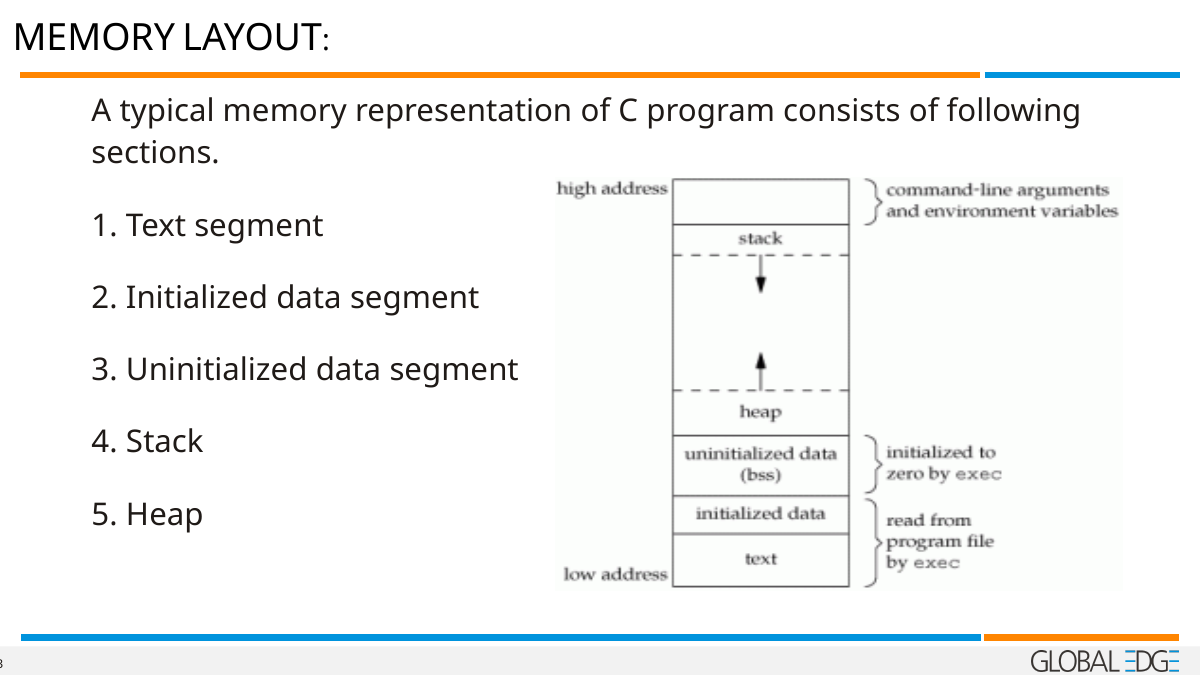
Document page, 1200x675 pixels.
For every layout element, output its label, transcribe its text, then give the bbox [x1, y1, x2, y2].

picture [555, 177, 1123, 591]
list A typical memory representation of C program consists of following sections. 1. Text segment 2. Initialized data segment 3. Uninitialized data segment 4. Stack 5. Heap [20, 87, 1179, 628]
title MEMORY LAYOUT: [12, 9, 1088, 63]
picture [1031, 650, 1179, 672]
